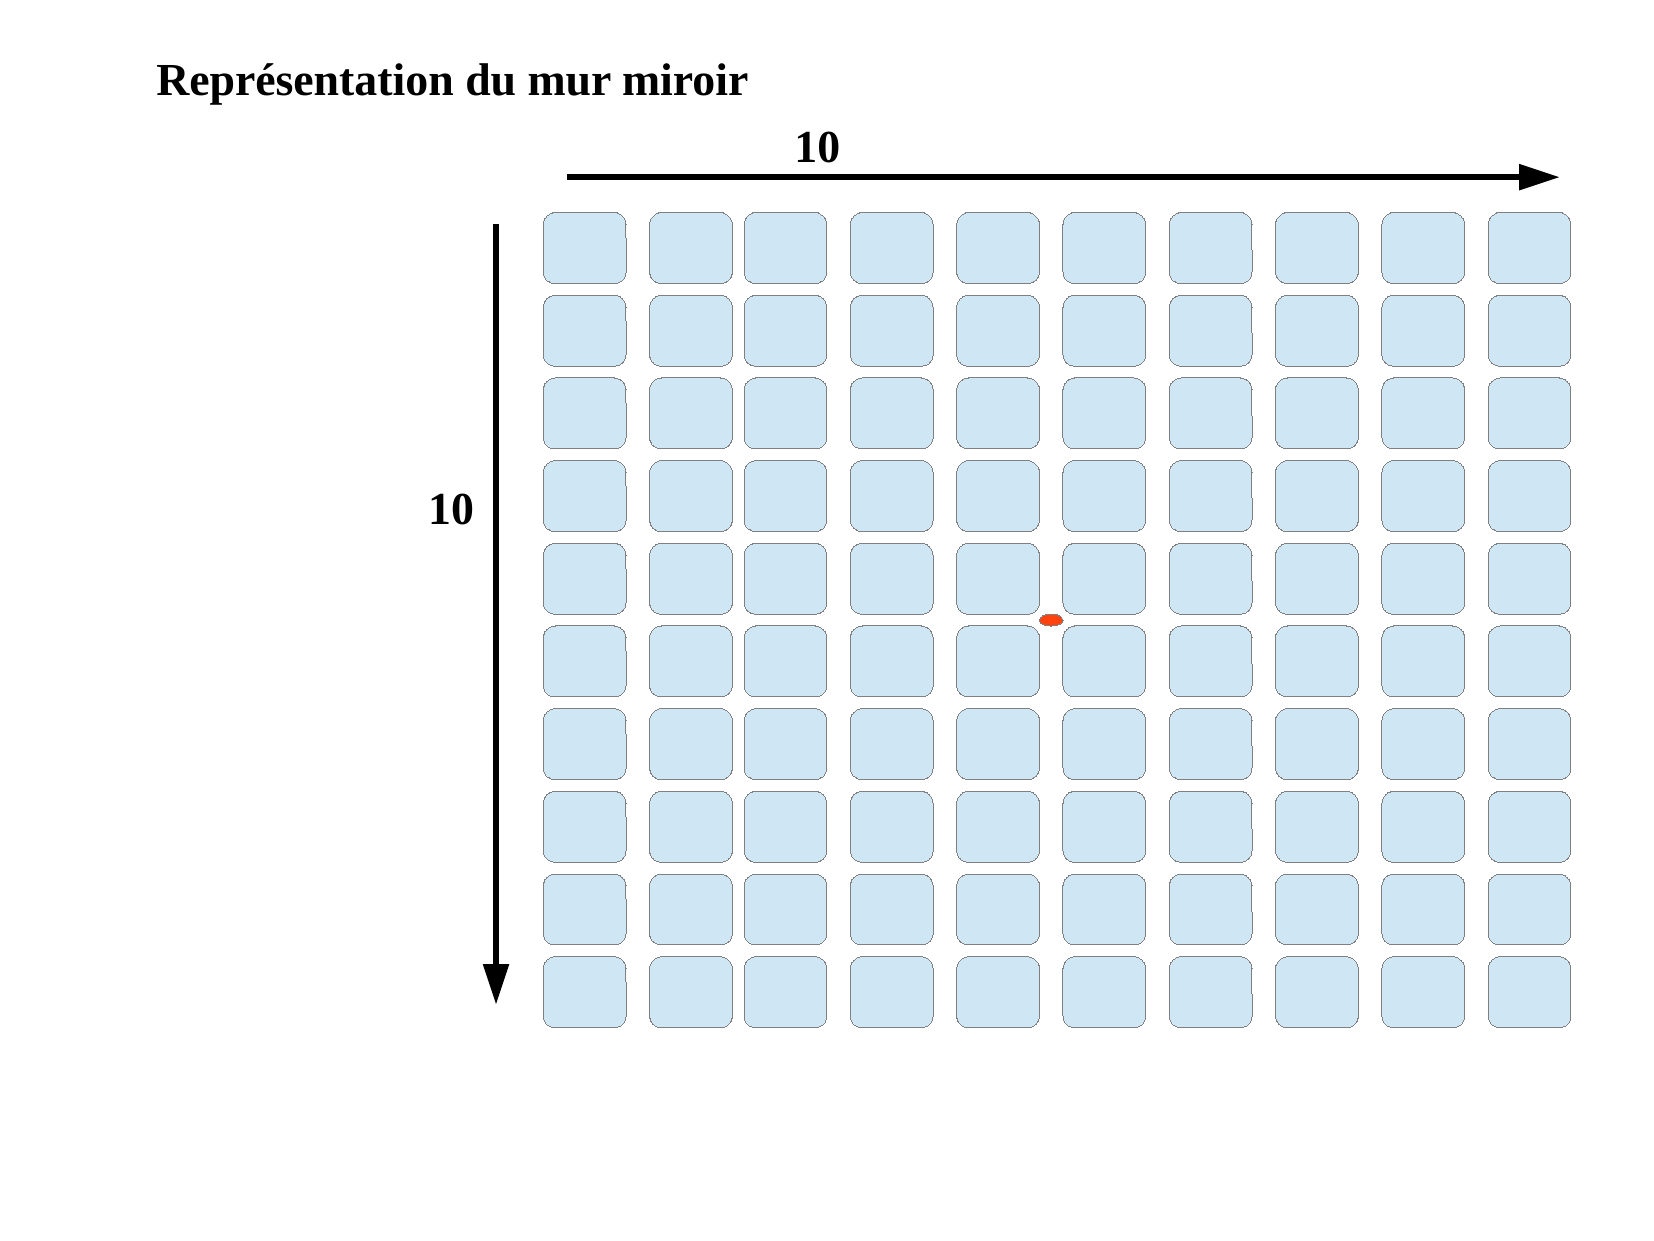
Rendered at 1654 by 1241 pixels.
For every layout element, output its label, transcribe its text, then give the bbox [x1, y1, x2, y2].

text_box [850, 708, 934, 780]
text_box [1488, 791, 1571, 863]
text_box [1488, 212, 1571, 284]
text_box [1275, 295, 1359, 367]
text_box [1488, 377, 1571, 449]
text_box [1381, 956, 1465, 1028]
text_box [850, 874, 934, 945]
text_box [744, 708, 827, 780]
text_box [1169, 460, 1253, 532]
text_box [1275, 791, 1359, 863]
text_box [1039, 614, 1064, 627]
text_box [649, 708, 733, 780]
text_box [543, 791, 627, 863]
text_box [1275, 625, 1359, 697]
text_box [1062, 295, 1146, 367]
text_box [1488, 956, 1571, 1028]
text_box [1275, 874, 1359, 945]
text_box [1169, 295, 1253, 367]
text_box [1169, 874, 1253, 945]
text_box [1381, 708, 1465, 780]
text_box [1488, 625, 1571, 697]
text_box [649, 956, 733, 1028]
text_box [1169, 212, 1253, 284]
text_box [1275, 543, 1359, 615]
text_box [850, 460, 934, 532]
text_box [1275, 708, 1359, 780]
text_box [1381, 791, 1465, 863]
text_box [649, 543, 733, 615]
text_box [956, 212, 1040, 284]
text_box [1275, 377, 1359, 449]
text_box [1381, 377, 1465, 449]
text_box 10 [779, 114, 969, 180]
text_box [850, 377, 934, 449]
text_box [1169, 956, 1253, 1028]
text_box [1275, 460, 1359, 532]
text_box [956, 708, 1040, 780]
text_box [1488, 543, 1571, 615]
text_box [956, 956, 1040, 1028]
text_box [1488, 708, 1571, 780]
text_box [1381, 460, 1465, 532]
text_box [1062, 874, 1146, 945]
text_box [1169, 708, 1253, 780]
text_box [956, 625, 1040, 697]
text_box [1062, 460, 1146, 532]
text_box [543, 295, 627, 367]
text_box [1381, 212, 1465, 284]
text_box [1062, 377, 1146, 449]
text_box [1169, 377, 1253, 449]
text_box [649, 295, 733, 367]
text_box [1062, 543, 1146, 615]
text_box [956, 543, 1040, 615]
text_box [543, 377, 627, 449]
text_box [850, 212, 934, 284]
text_box [1062, 625, 1146, 697]
text_box [744, 956, 827, 1028]
text_box [744, 625, 827, 697]
text_box [1381, 625, 1465, 697]
text_box [649, 460, 733, 532]
text_box [744, 460, 827, 532]
text_box [649, 874, 733, 945]
text_box Représentation du mur miroir [141, 47, 1583, 113]
text_box [744, 212, 827, 284]
text_box [1488, 874, 1571, 945]
text_box [1062, 708, 1146, 780]
text_box [543, 708, 627, 780]
text_box [649, 791, 733, 863]
text_box [543, 956, 627, 1028]
text_box [1488, 295, 1571, 367]
text_box [649, 377, 733, 449]
text_box [1381, 543, 1465, 615]
text_box [744, 295, 827, 367]
text_box [1169, 791, 1253, 863]
text_box [649, 625, 733, 697]
text_box [850, 956, 934, 1028]
text_box [956, 295, 1040, 367]
text_box [649, 212, 733, 284]
text_box [850, 543, 934, 615]
text_box [1062, 791, 1146, 863]
text_box [543, 212, 627, 284]
text_box [1169, 543, 1253, 615]
text_box [1169, 625, 1253, 697]
text_box [1488, 460, 1571, 532]
text_box [1062, 212, 1146, 284]
text_box [956, 874, 1040, 945]
text_box [543, 460, 627, 532]
text_box [1275, 212, 1359, 284]
text_box [744, 874, 827, 945]
text_box [543, 874, 627, 945]
text_box [744, 543, 827, 615]
text_box [956, 460, 1040, 532]
text_box [1381, 295, 1465, 367]
text_box [744, 377, 827, 449]
text_box [956, 377, 1040, 449]
text_box [850, 295, 934, 367]
text_box [850, 625, 934, 697]
text_box [543, 543, 627, 615]
text_box [1381, 874, 1465, 945]
text_box [956, 791, 1040, 863]
text_box [744, 791, 827, 863]
text_box 10 [413, 476, 579, 542]
text_box [1062, 956, 1146, 1028]
text_box [850, 791, 934, 863]
text_box [1275, 956, 1359, 1028]
text_box [543, 625, 627, 697]
